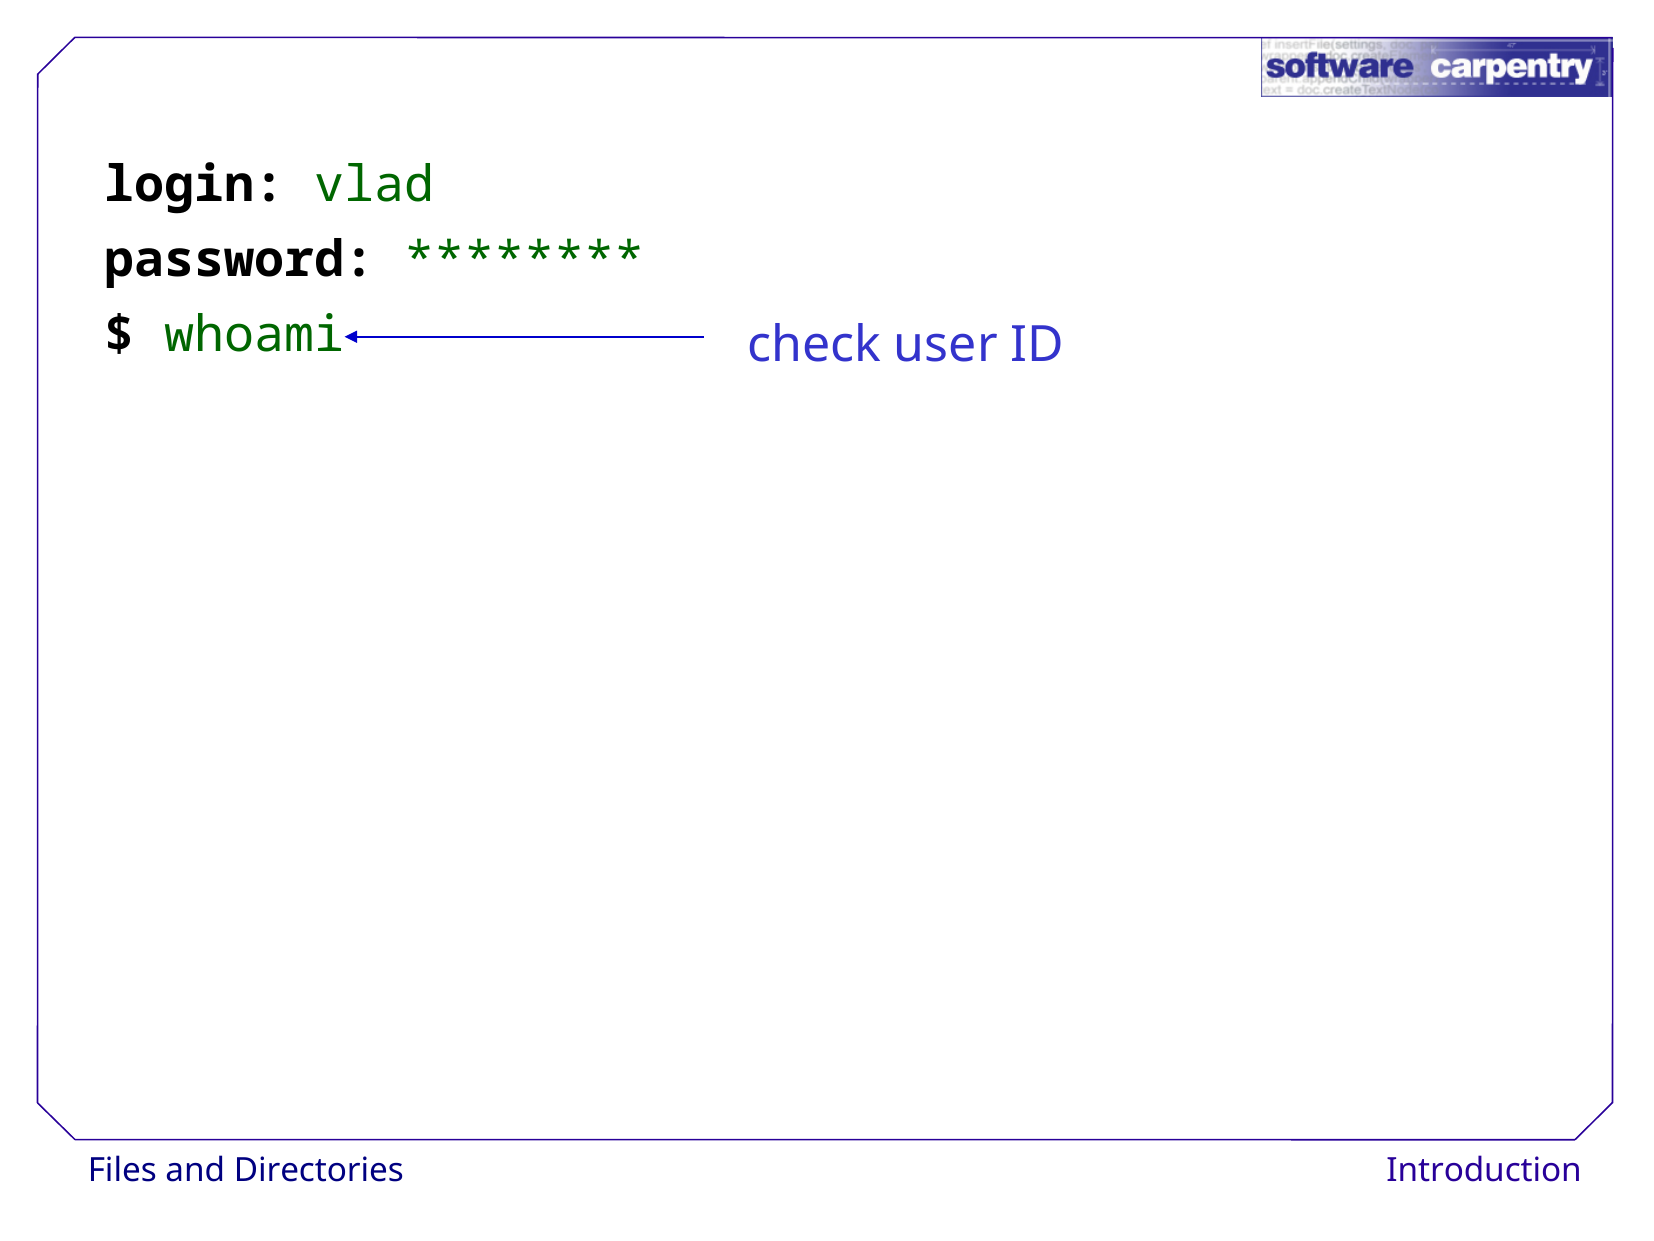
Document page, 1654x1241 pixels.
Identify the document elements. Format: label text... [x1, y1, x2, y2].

text_box check user ID [732, 289, 1290, 488]
text_box login: vlad password: ******** $ whoami [89, 128, 1512, 1037]
picture [1261, 39, 1613, 97]
